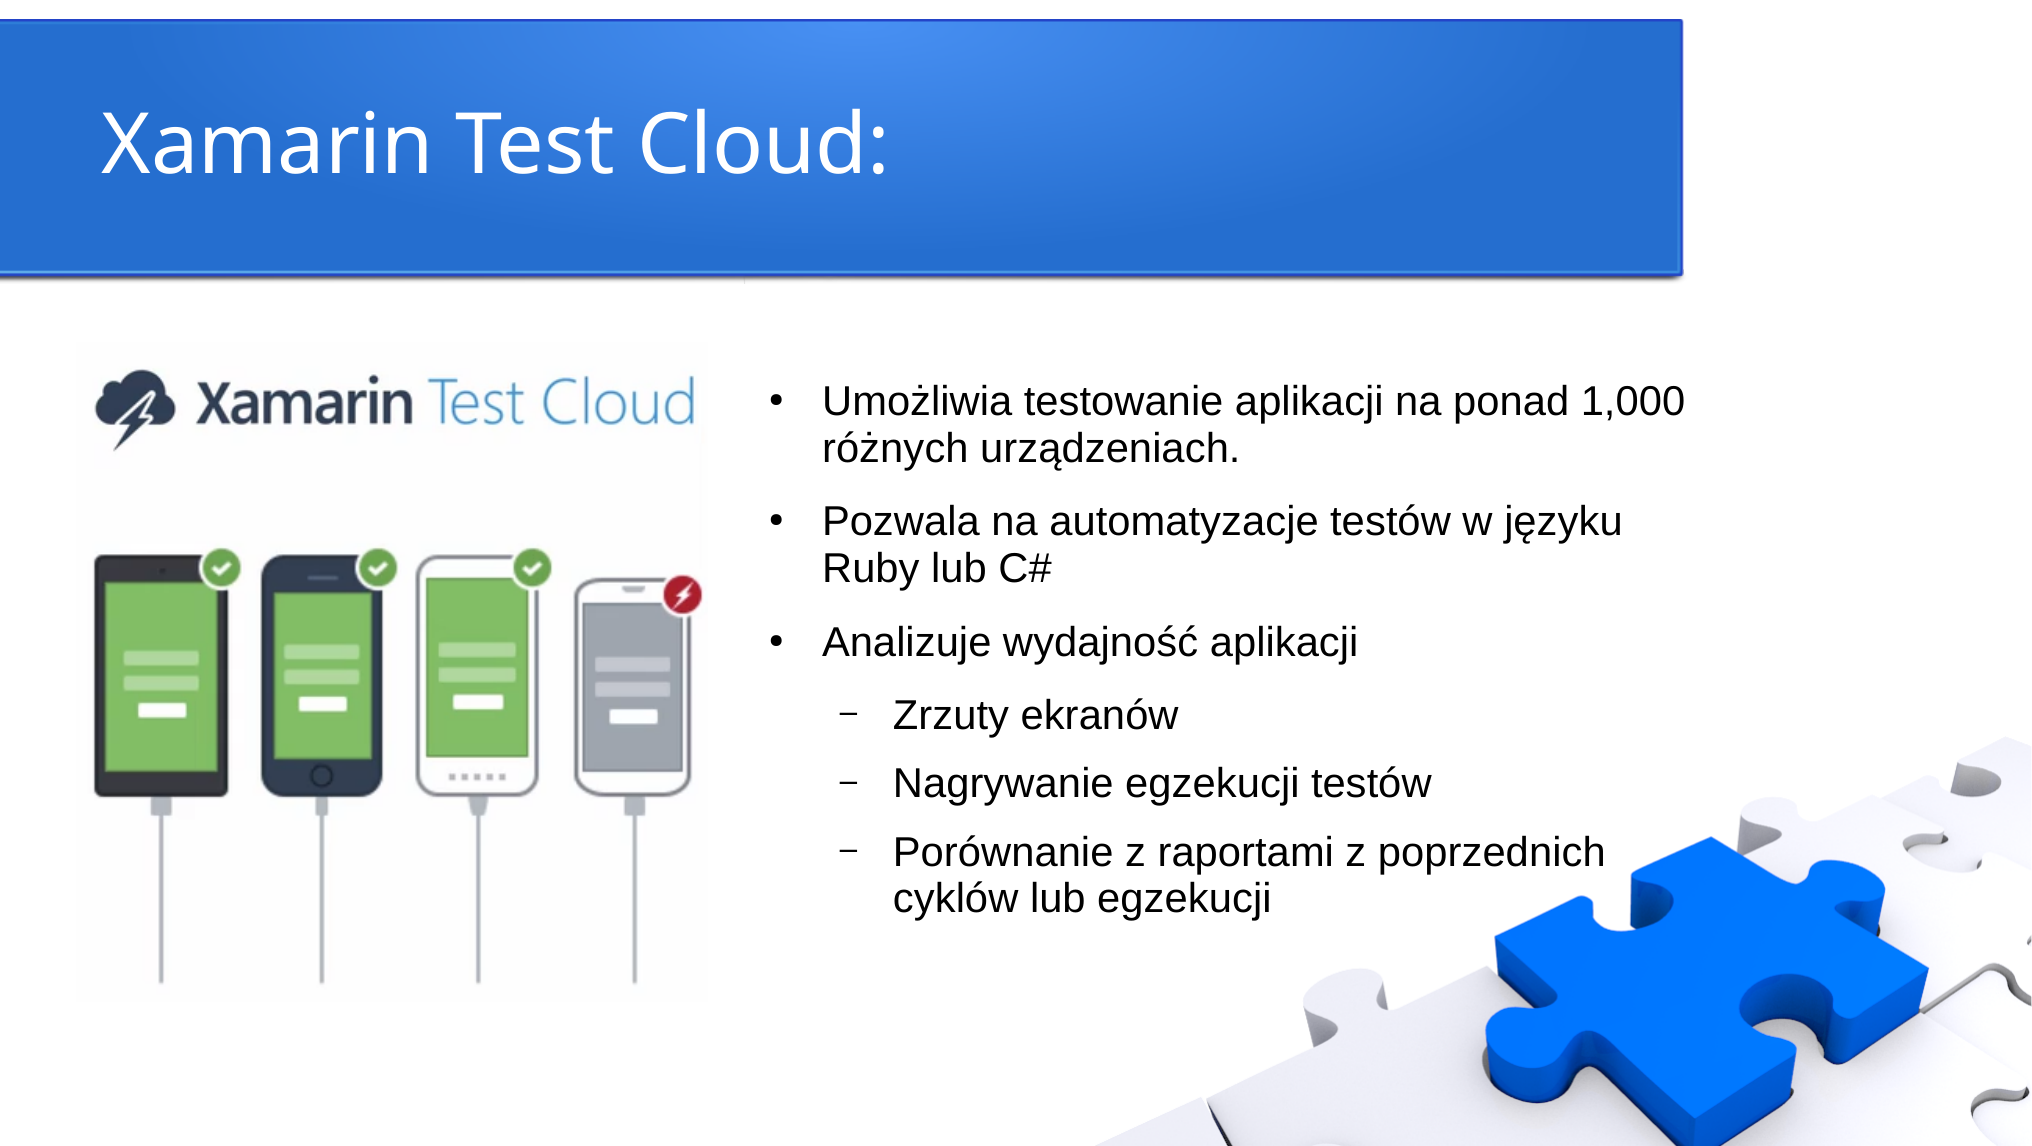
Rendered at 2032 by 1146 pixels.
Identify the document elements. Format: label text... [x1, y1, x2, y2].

picture [1071, 605, 2032, 1146]
title Xamarin Test Cloud: [101, 45, 1666, 237]
picture [0, 19, 1689, 284]
picture [76, 342, 708, 1002]
list Umożliwia testowanie aplikacji na ponad 1,000 różnych urządzeniach. Pozwala na automatyzacje testów w języku Ruby lub C# Analizuje wydajność aplikacji Zrzuty ekranów Nagrywanie egzekucji testów Porównanie z raportami z poprzednich cyklów lub egzekucji [751, 377, 1689, 934]
